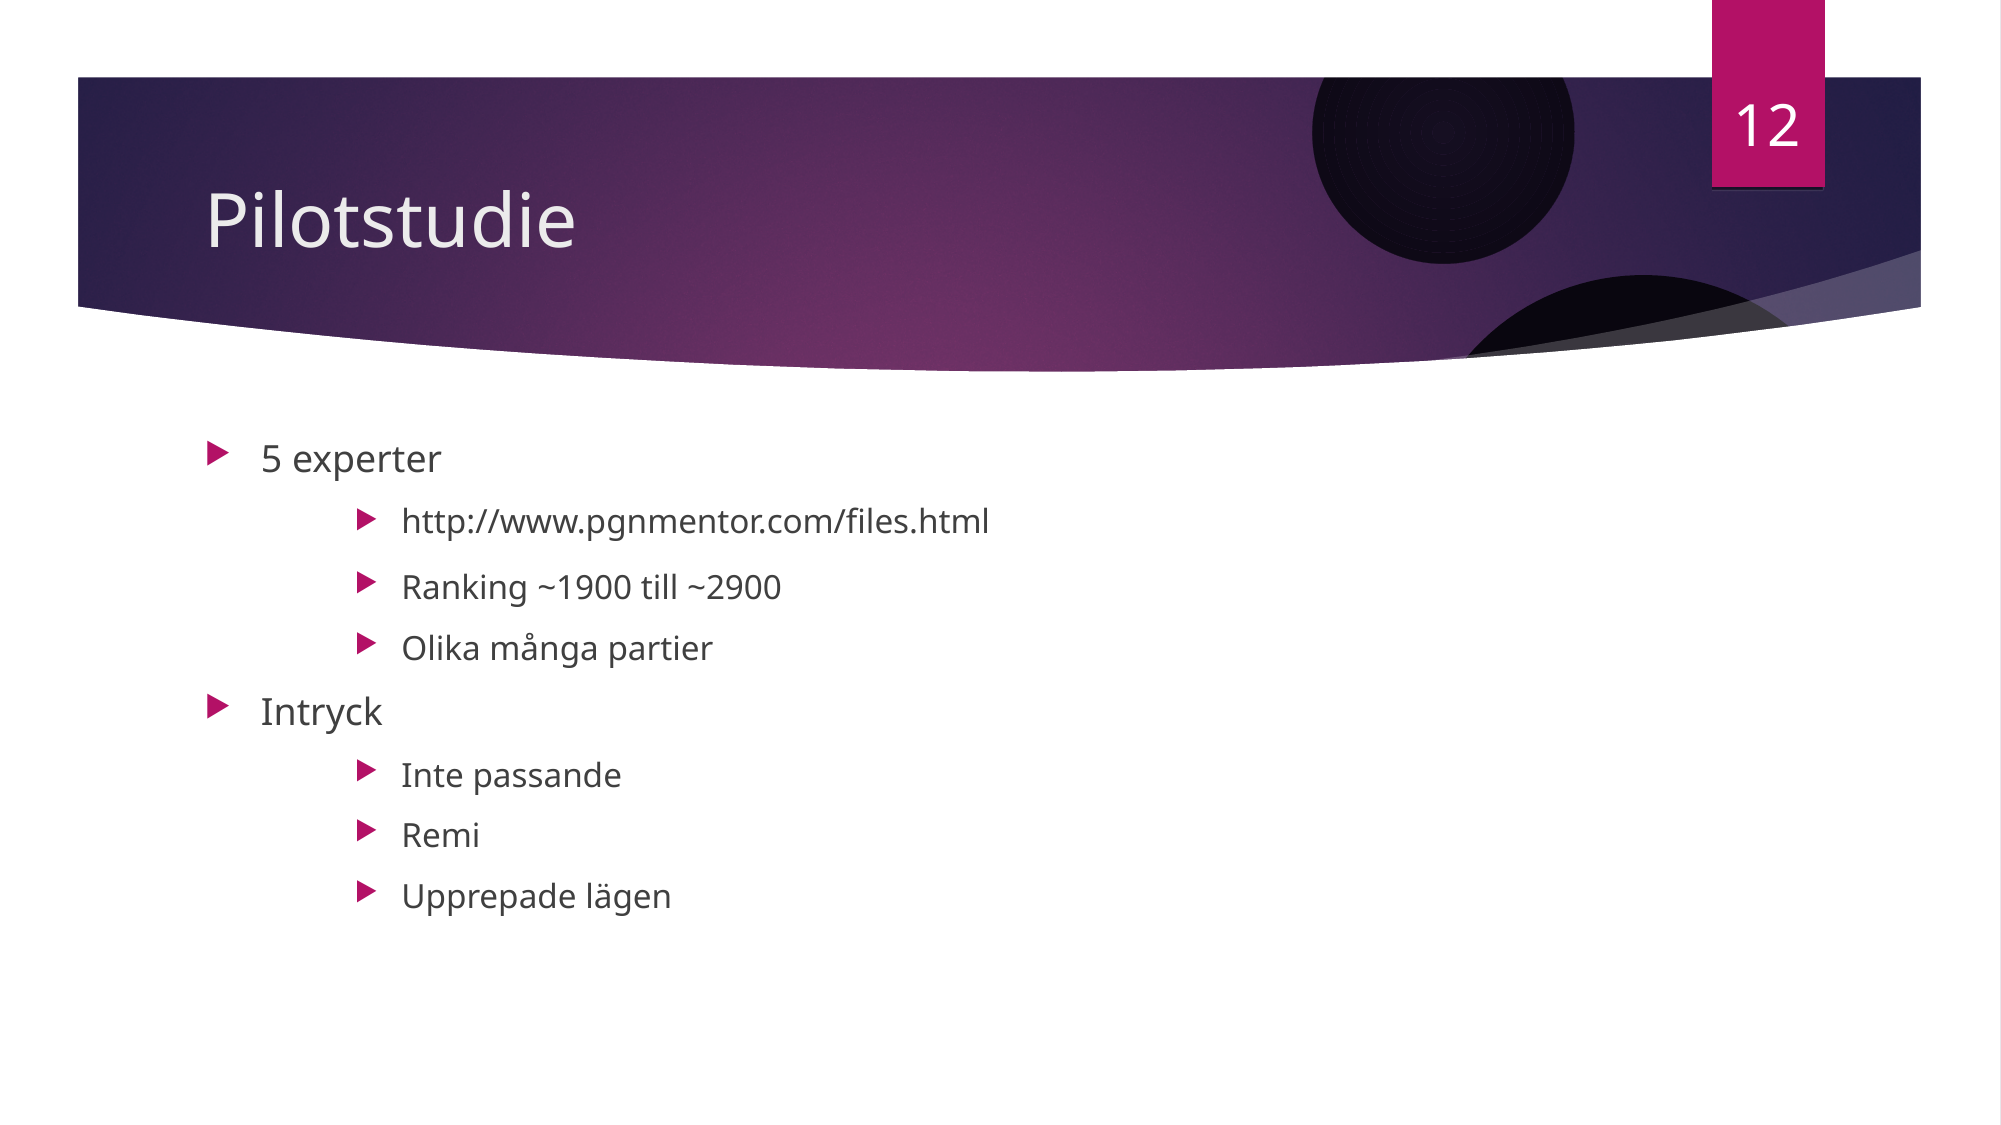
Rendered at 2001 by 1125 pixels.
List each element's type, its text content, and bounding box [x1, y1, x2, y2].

text_box [1698, 48, 1836, 175]
list 5 experter http://www.pgnmentor.com/files.html Ranking ~1900 till ~2900 Olika många partier Intryck Inte passande Remi Upprepade lägen [189, 427, 1638, 988]
title Pilotstudie [189, 159, 1627, 276]
